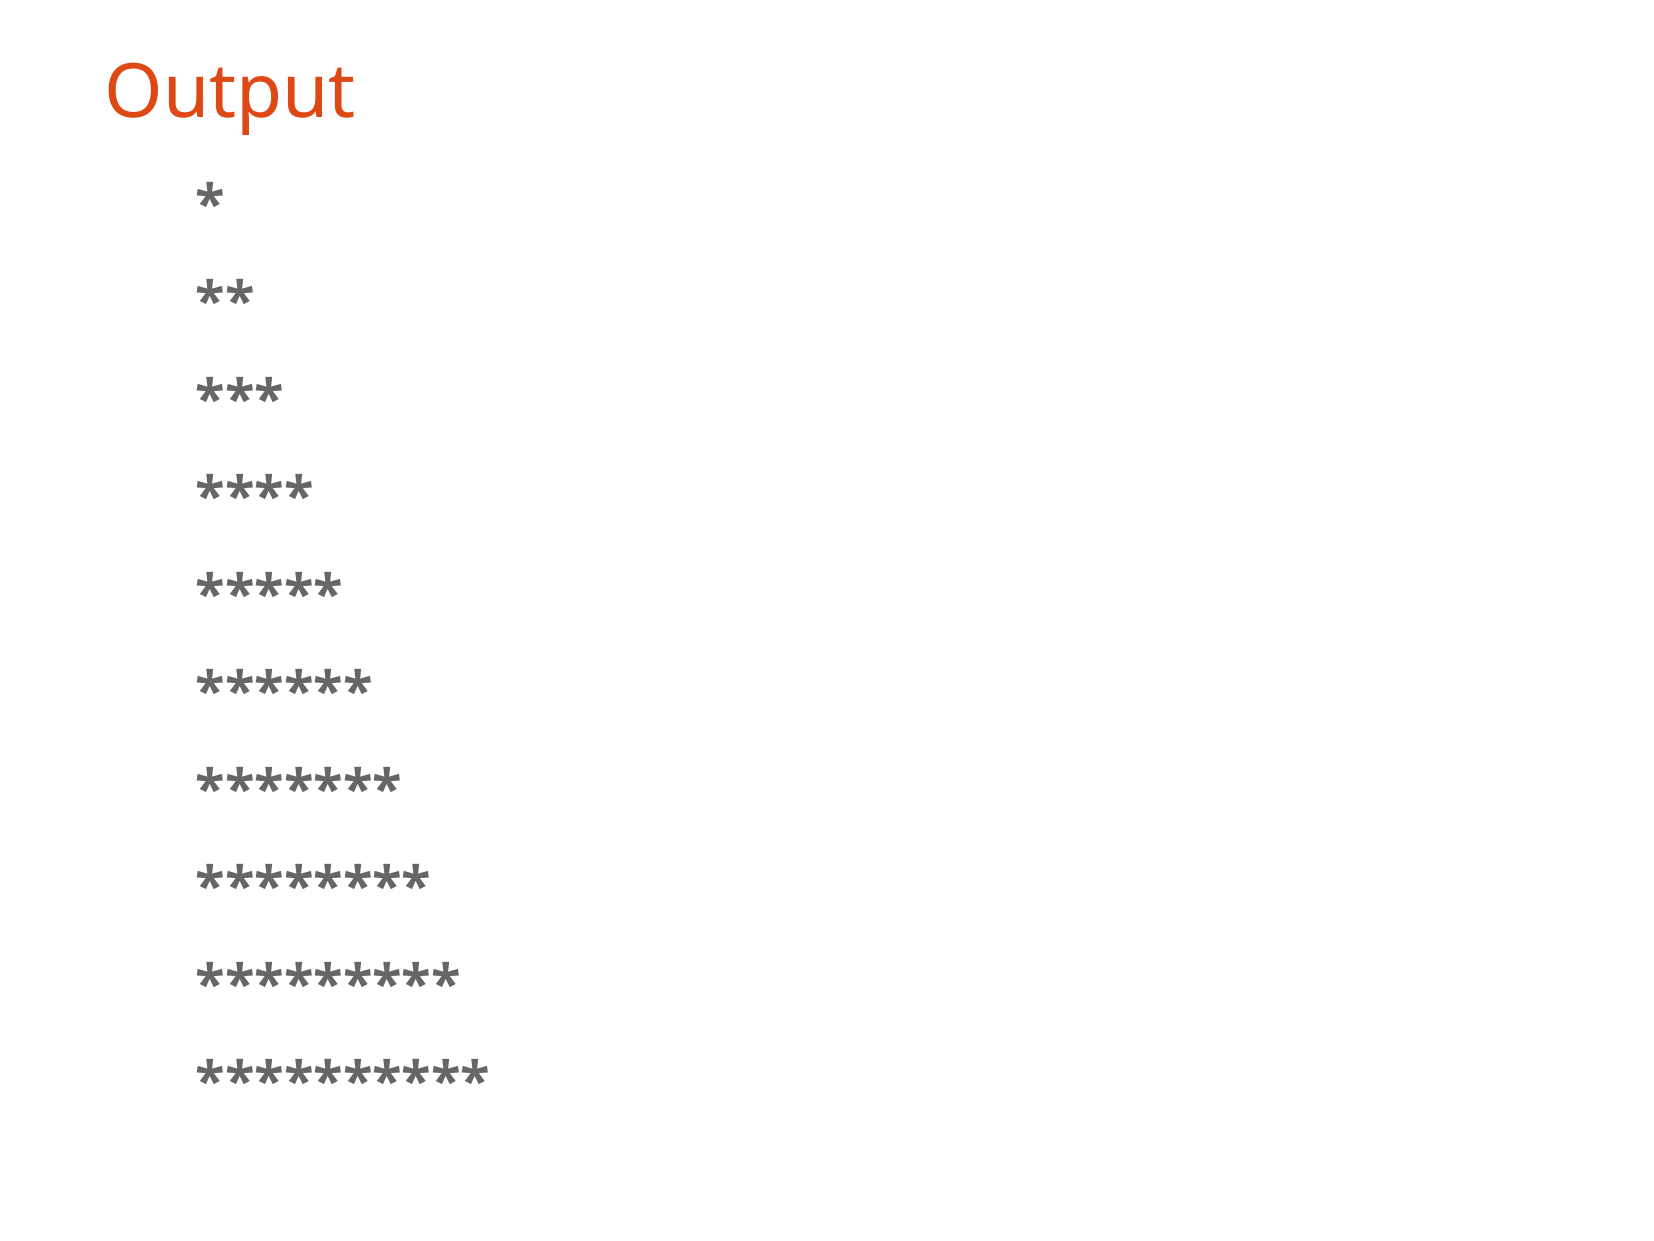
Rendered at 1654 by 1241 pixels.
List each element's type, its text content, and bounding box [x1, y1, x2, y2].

title Output [104, 25, 1493, 152]
list * ** *** **** ***** ****** ******* ******** ********* ********** [129, 165, 1518, 1126]
